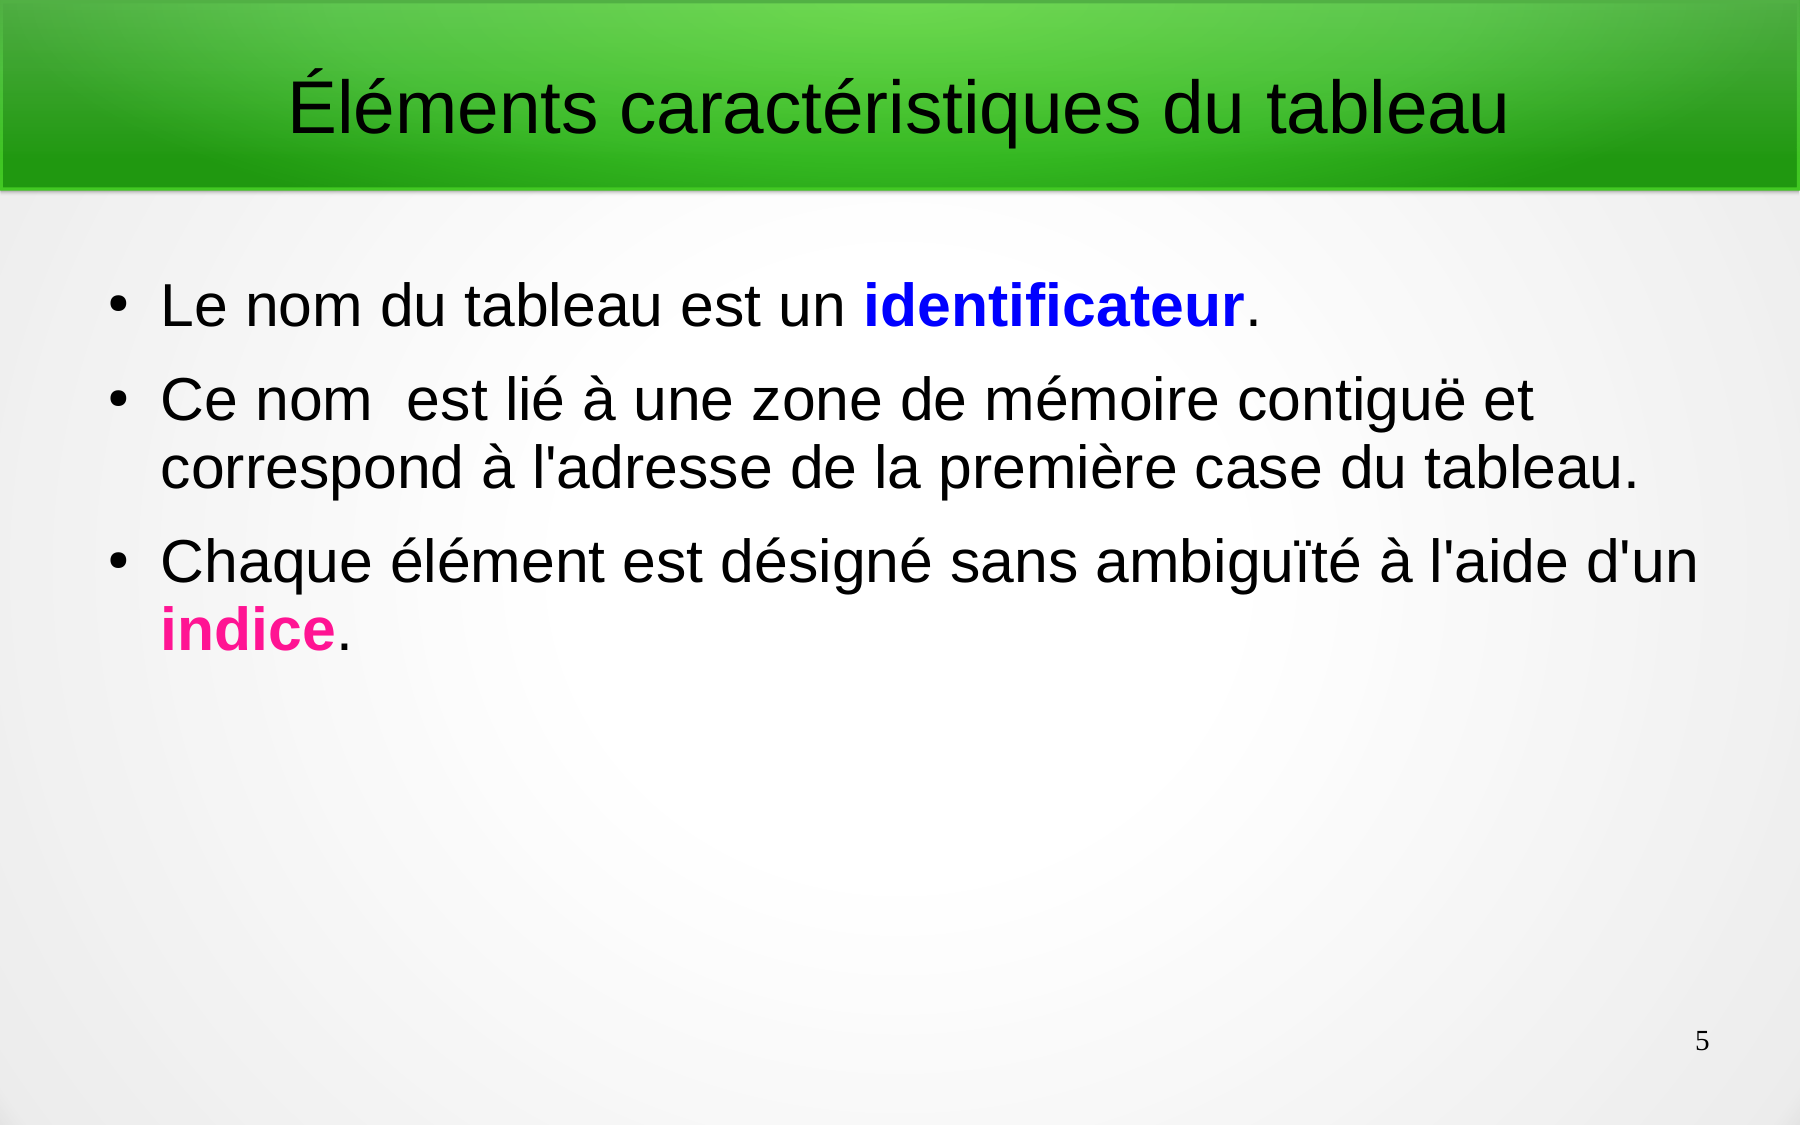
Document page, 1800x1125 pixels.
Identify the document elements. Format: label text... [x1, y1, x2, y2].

list Le nom du tableau est un identificateur. Ce nom est lié à une zone de mémoire contiguë et correspond à l'adresse de la première case du tableau. Chaque élément est désigné sans ambiguïté à l'aide d'un indice. [90, 271, 1711, 924]
title Éléments caractéristiques du tableau [90, 42, 1711, 172]
